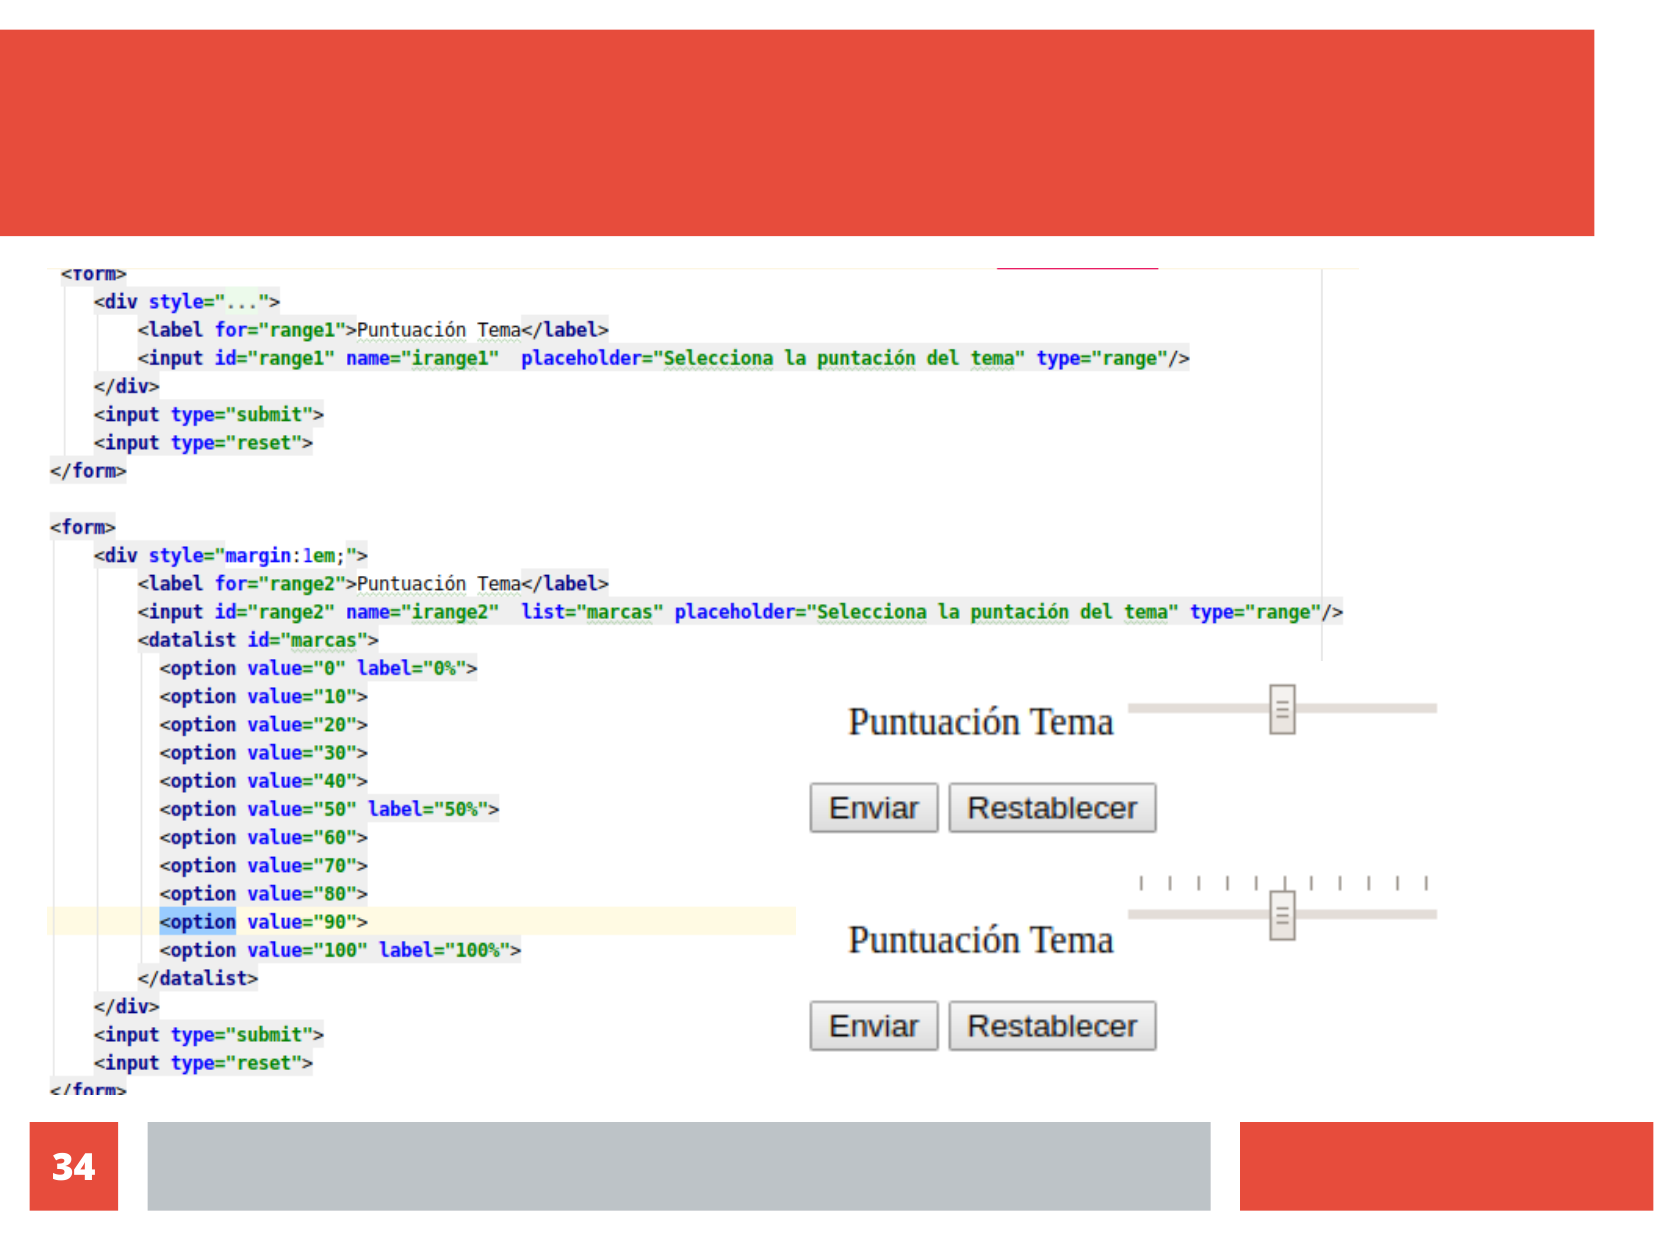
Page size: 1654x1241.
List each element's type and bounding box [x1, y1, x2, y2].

picture [47, 268, 1512, 1102]
